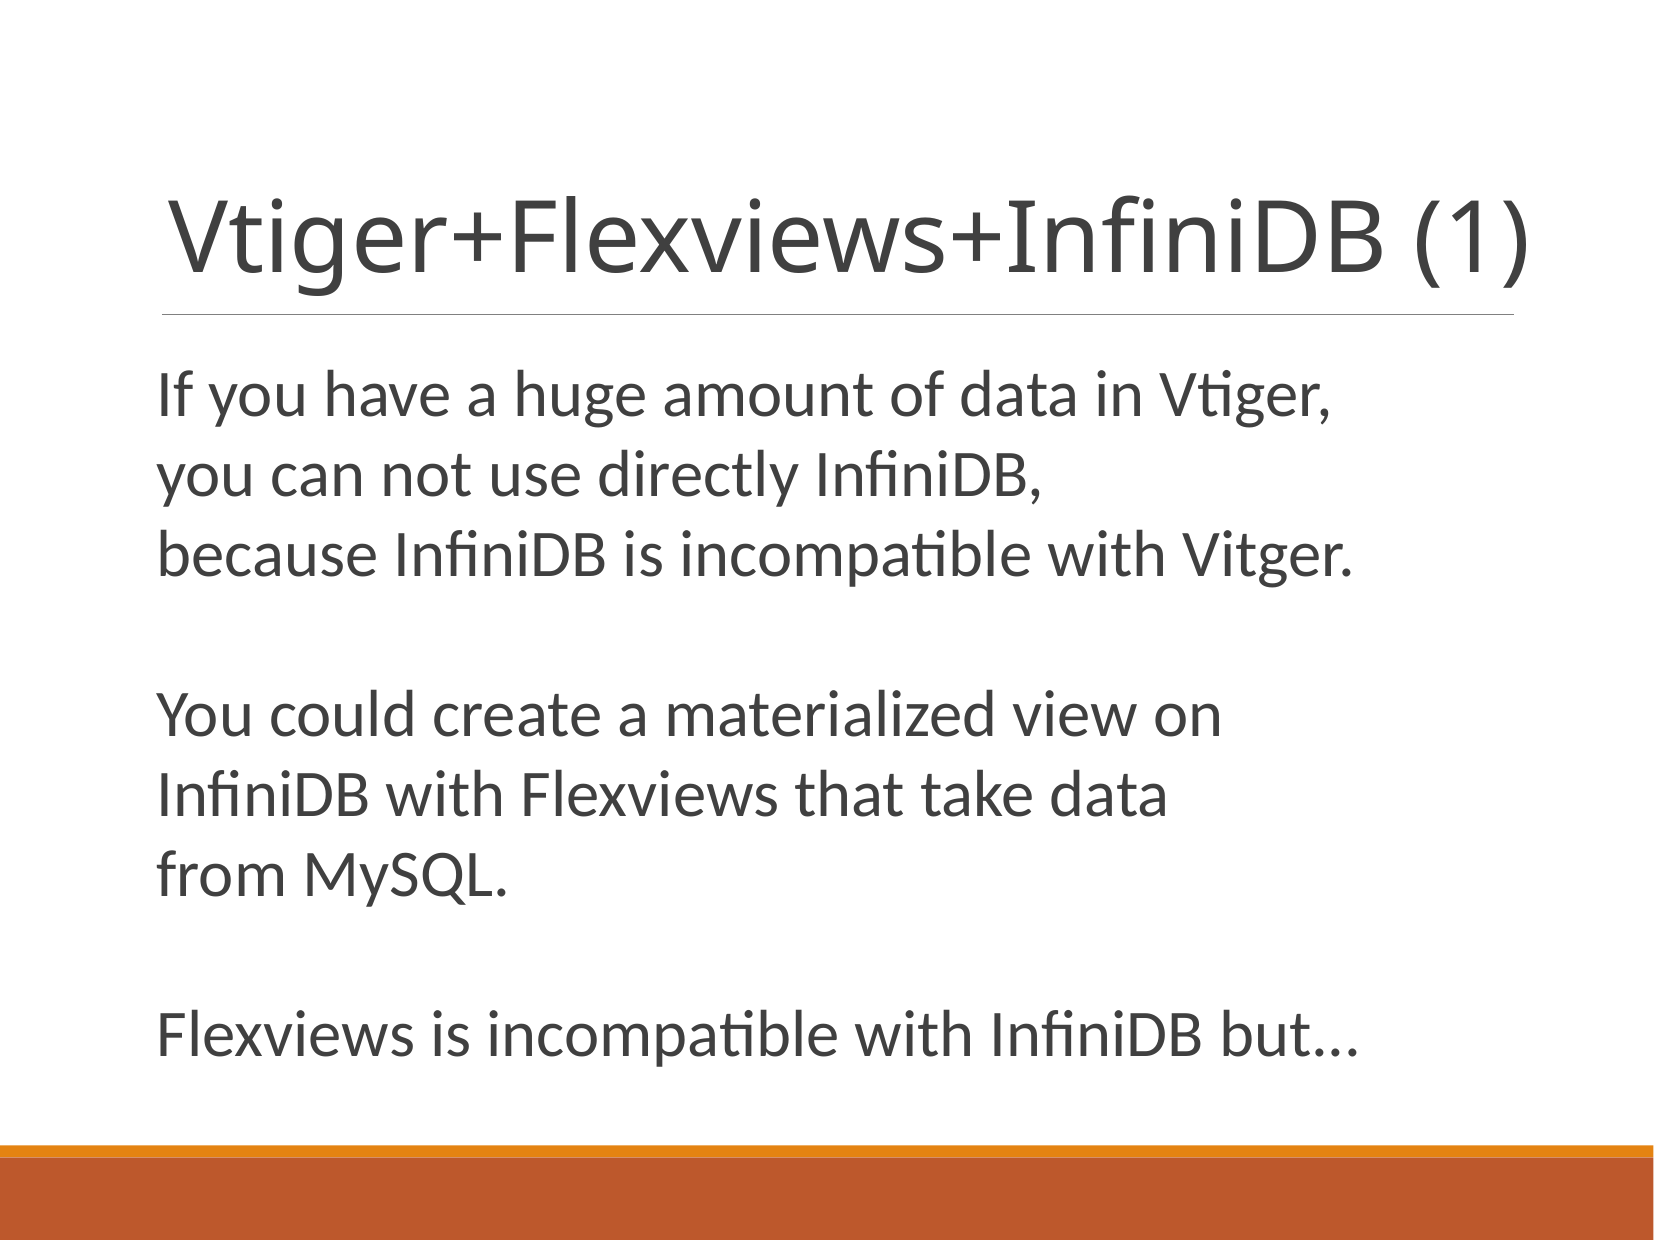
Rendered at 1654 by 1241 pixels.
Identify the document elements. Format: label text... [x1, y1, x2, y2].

text_box Vtiger+Flexviews+InfiniDB (1) [153, 165, 1524, 308]
text_box If you have a huge amount of data in Vtiger, you can not use directly InfiniDB, because InfiniDB is incompatible with Vitger. You could create a materialized view on InfiniDB with Flexviews that take data from MySQL. Flexviews is incompatible with InfiniDB but... [141, 342, 1573, 1241]
